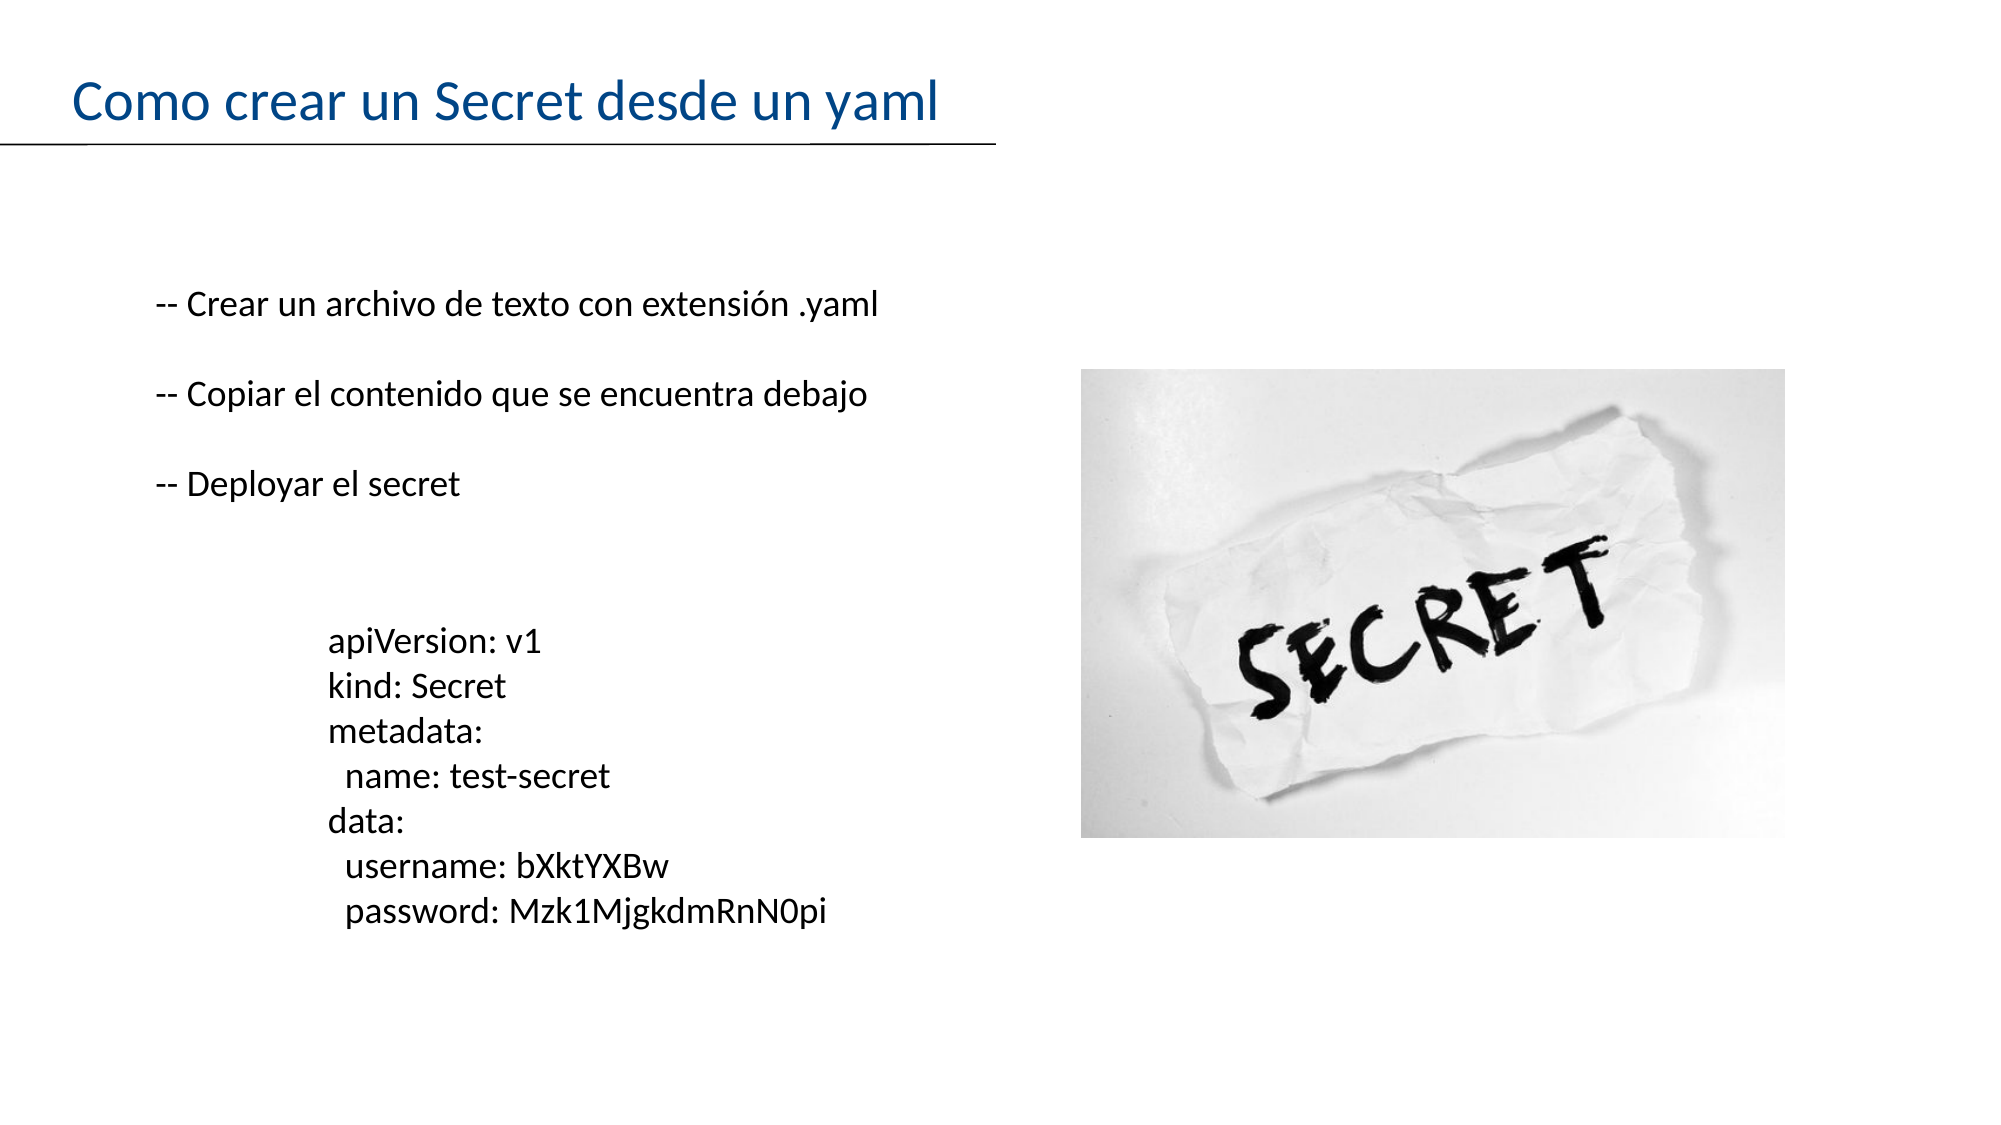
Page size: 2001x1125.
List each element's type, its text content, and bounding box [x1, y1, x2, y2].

picture [1081, 369, 1785, 838]
text_box -- Crear un archivo de texto con extensión .yaml -- Copiar el contenido que se encuentra debajo -- Deployar el secret [140, 272, 1766, 512]
text_box Como crear un Secret desde un yaml [57, 54, 1509, 141]
text_box apiVersion: v1 kind: Secret metadata: name: test-secret data: username: bXktYXBw password: Mzk1MjgkdmRnN0pi [313, 609, 1313, 939]
